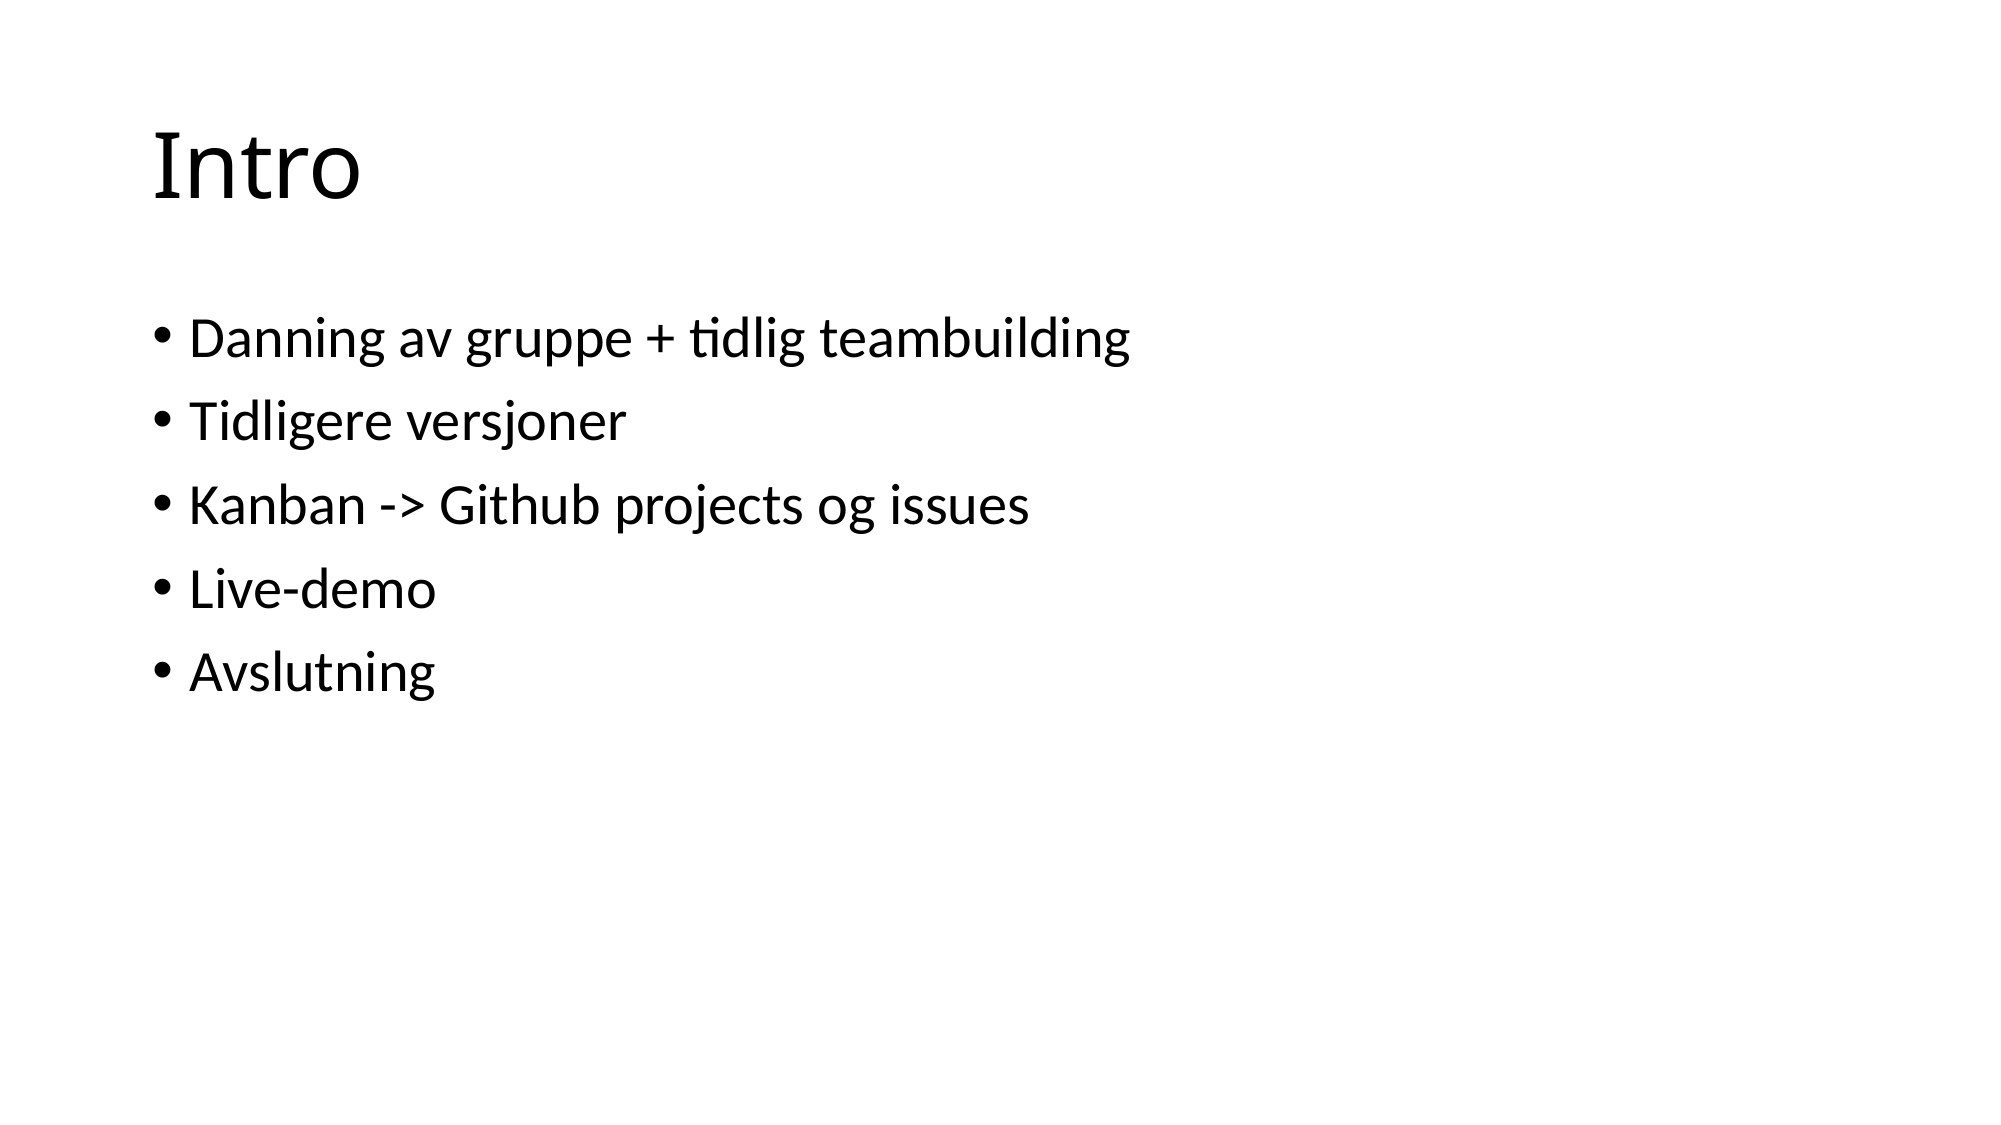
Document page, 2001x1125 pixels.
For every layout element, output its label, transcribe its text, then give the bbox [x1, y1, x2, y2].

list Danning av gruppe + tidlig teambuilding Tidligere versjoner Kanban -> Github projects og issues Live-demo Avslutning [137, 299, 1863, 1014]
title Intro [137, 59, 1863, 278]
